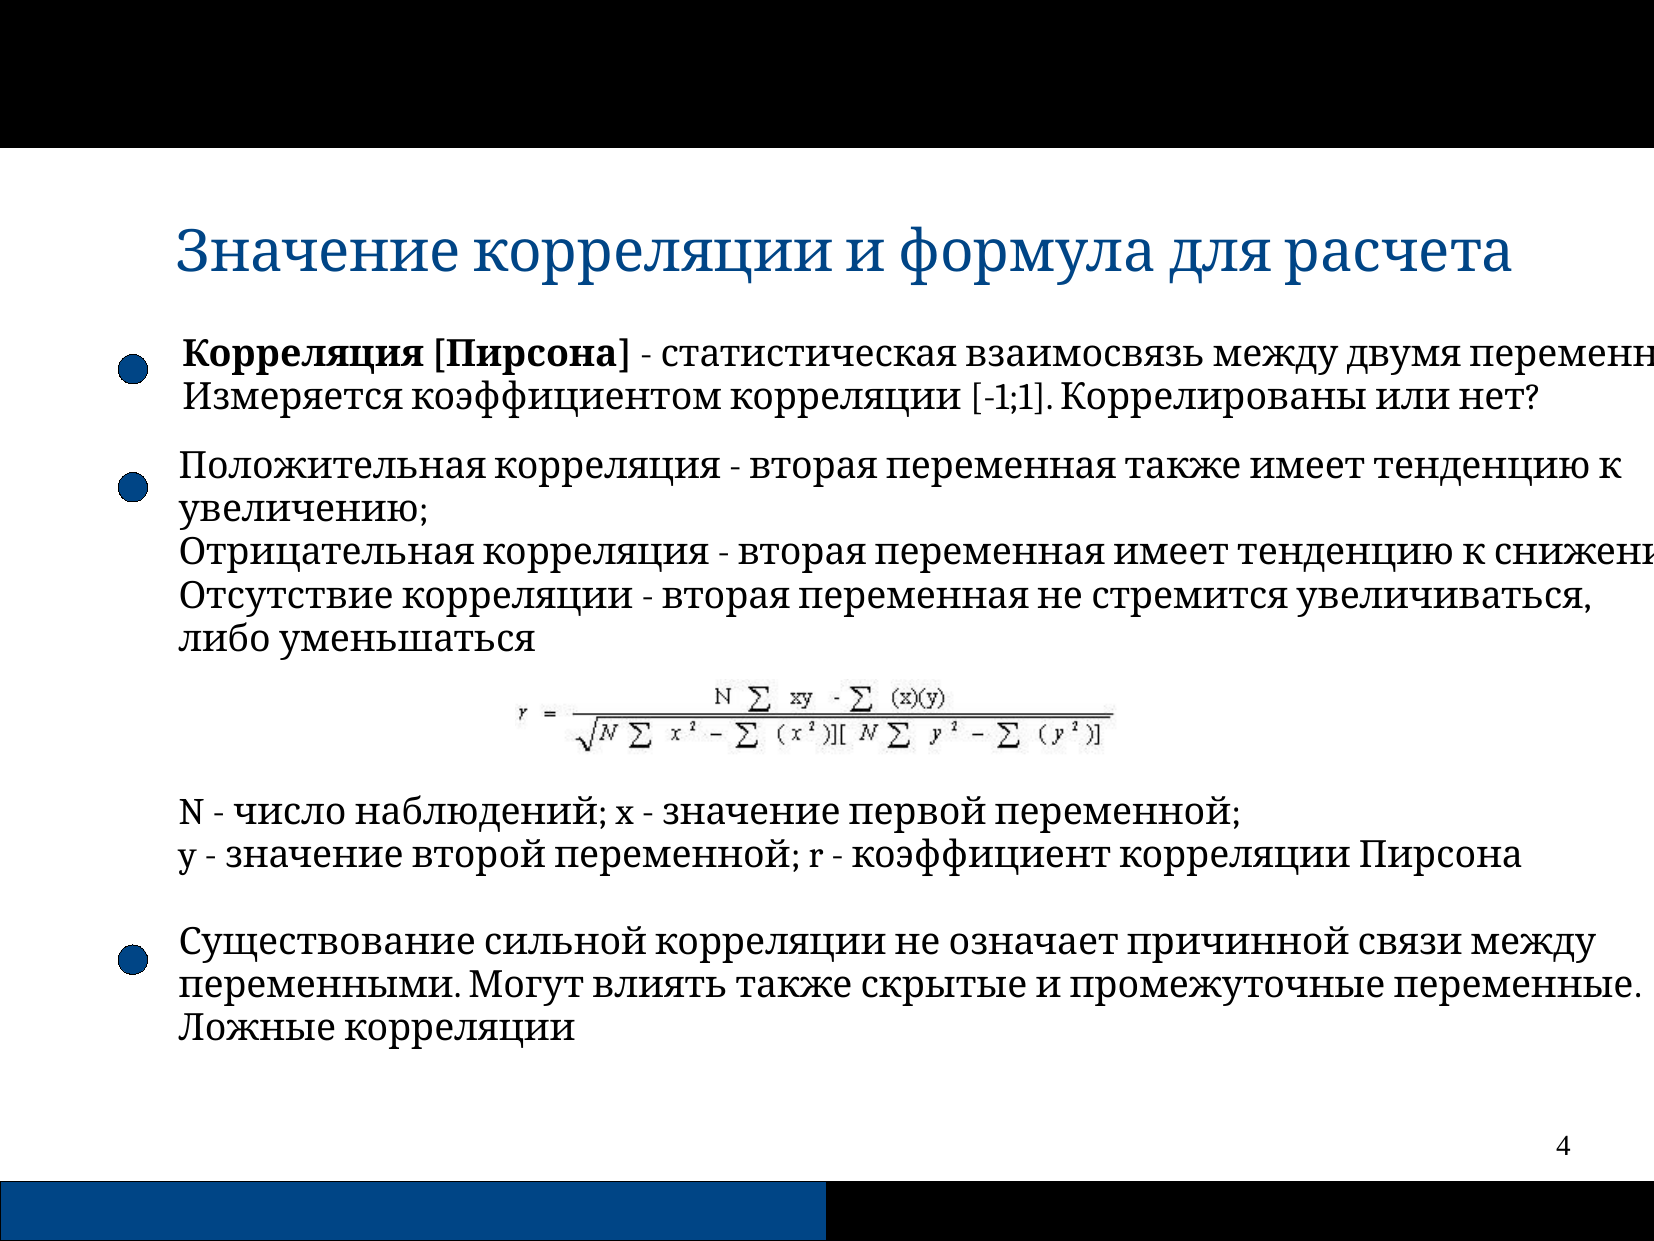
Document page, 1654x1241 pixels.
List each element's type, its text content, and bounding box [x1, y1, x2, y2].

picture [515, 679, 1123, 756]
text_box [0, 0, 1654, 148]
text_box [118, 944, 148, 975]
chart [776, 594, 895, 654]
text_box Значение корреляции и формула для расчета [160, 211, 1392, 299]
text_box [118, 472, 148, 502]
text_box Корреляция [Пирсона] - статистическая взаимосвязь между двумя переменными. Измеряется коэффициентом корреляции [-1;1]. Коррелированы или нет? [167, 324, 1627, 428]
text_box Положительная корреляция - вторая переменная также имеет тенденцию к увеличению; Отрицательная корреляция - вторая переменная имеет тенденцию к снижению; Отсутствие корреляции - вторая переменная не стремится увеличиваться, либо уменьшаться N - число наблюдений; x - значение первой переменной; y - значение второй переменной; r - коэффициент корреляции Пирсона Существование сильной корреляции не означает причинной связи между переменными. Могут влиять также скрытые и промежуточные переменные. Ложные корреляции [163, 437, 1572, 1068]
text_box [0, 1181, 1654, 1241]
text_box [118, 354, 148, 384]
